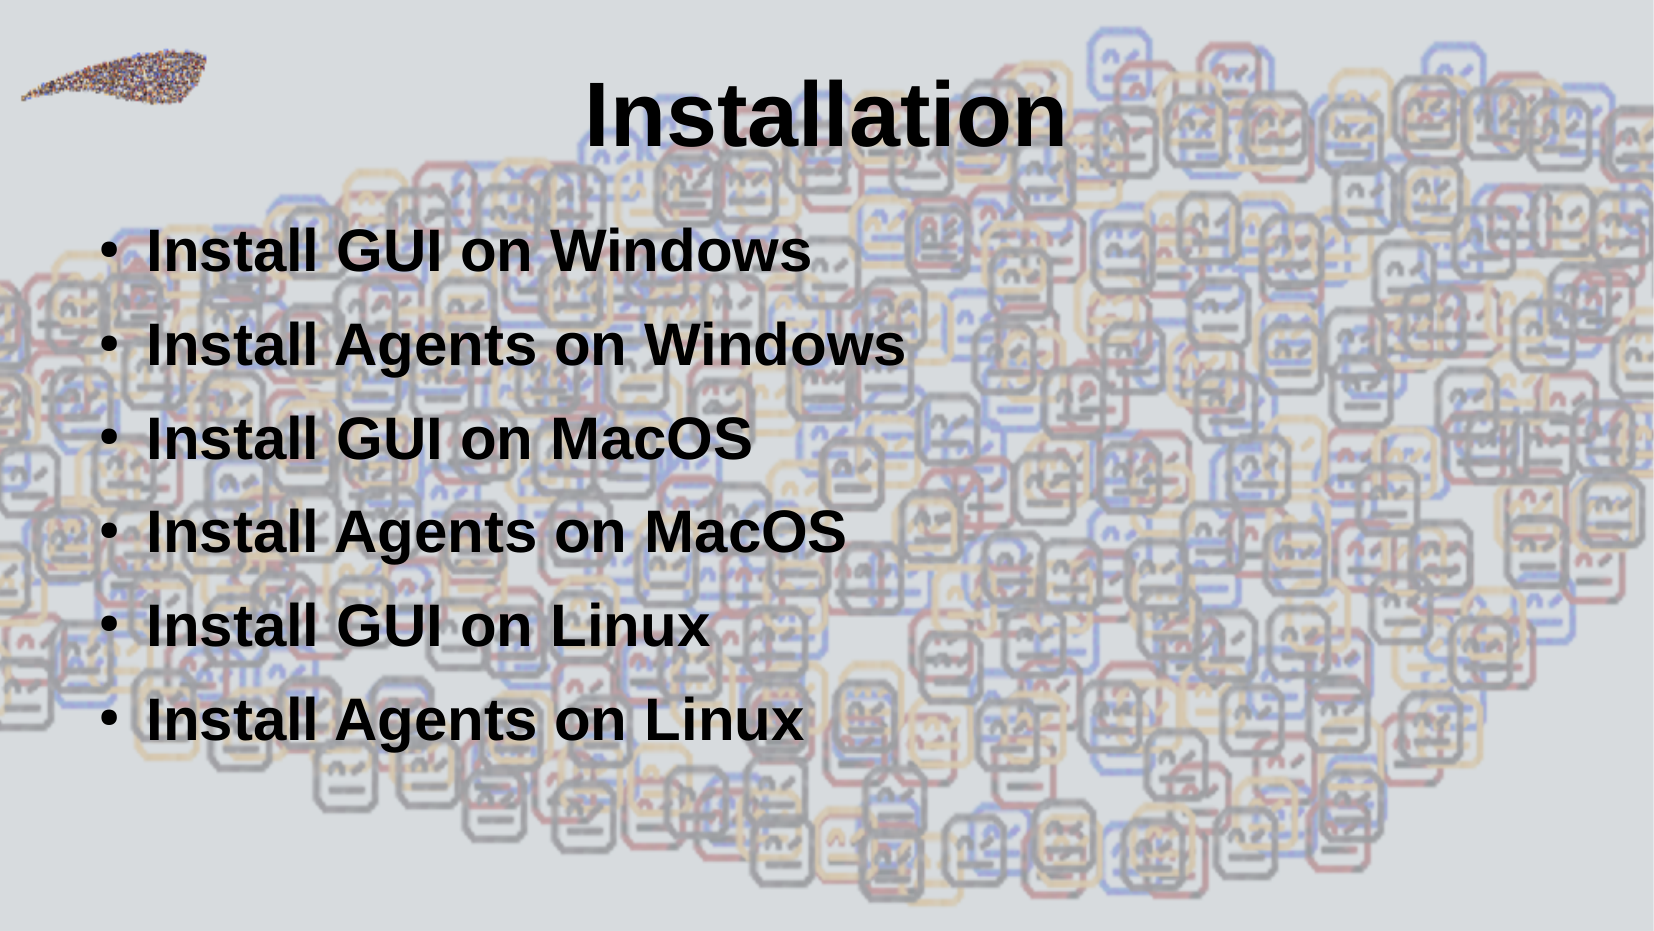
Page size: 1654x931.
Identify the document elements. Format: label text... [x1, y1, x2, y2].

list Install GUI on Windows Install Agents on Windows Install GUI on MacOS Install Agents on MacOS Install GUI on Linux Install Agents on Linux [82, 217, 1571, 758]
title Installation [82, 37, 1571, 193]
picture [0, 0, 1654, 931]
